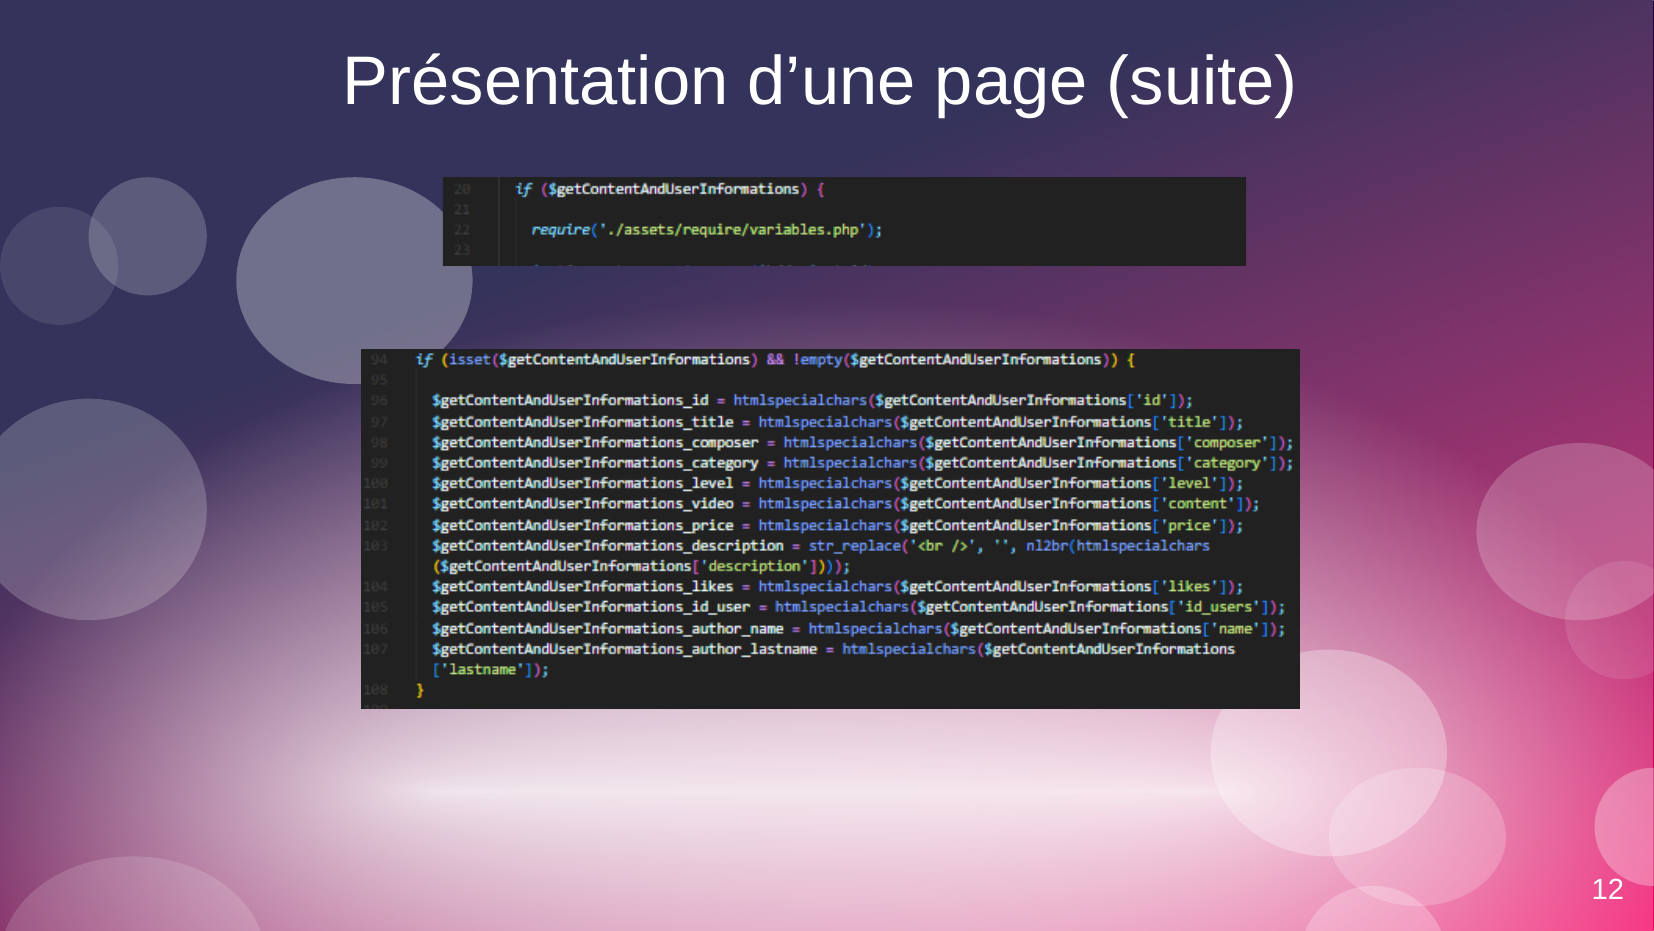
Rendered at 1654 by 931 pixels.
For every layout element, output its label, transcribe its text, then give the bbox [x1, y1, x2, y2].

picture [361, 349, 1300, 709]
title Présentation d’une page (suite) [82, 0, 1559, 163]
picture [442, 177, 1247, 266]
